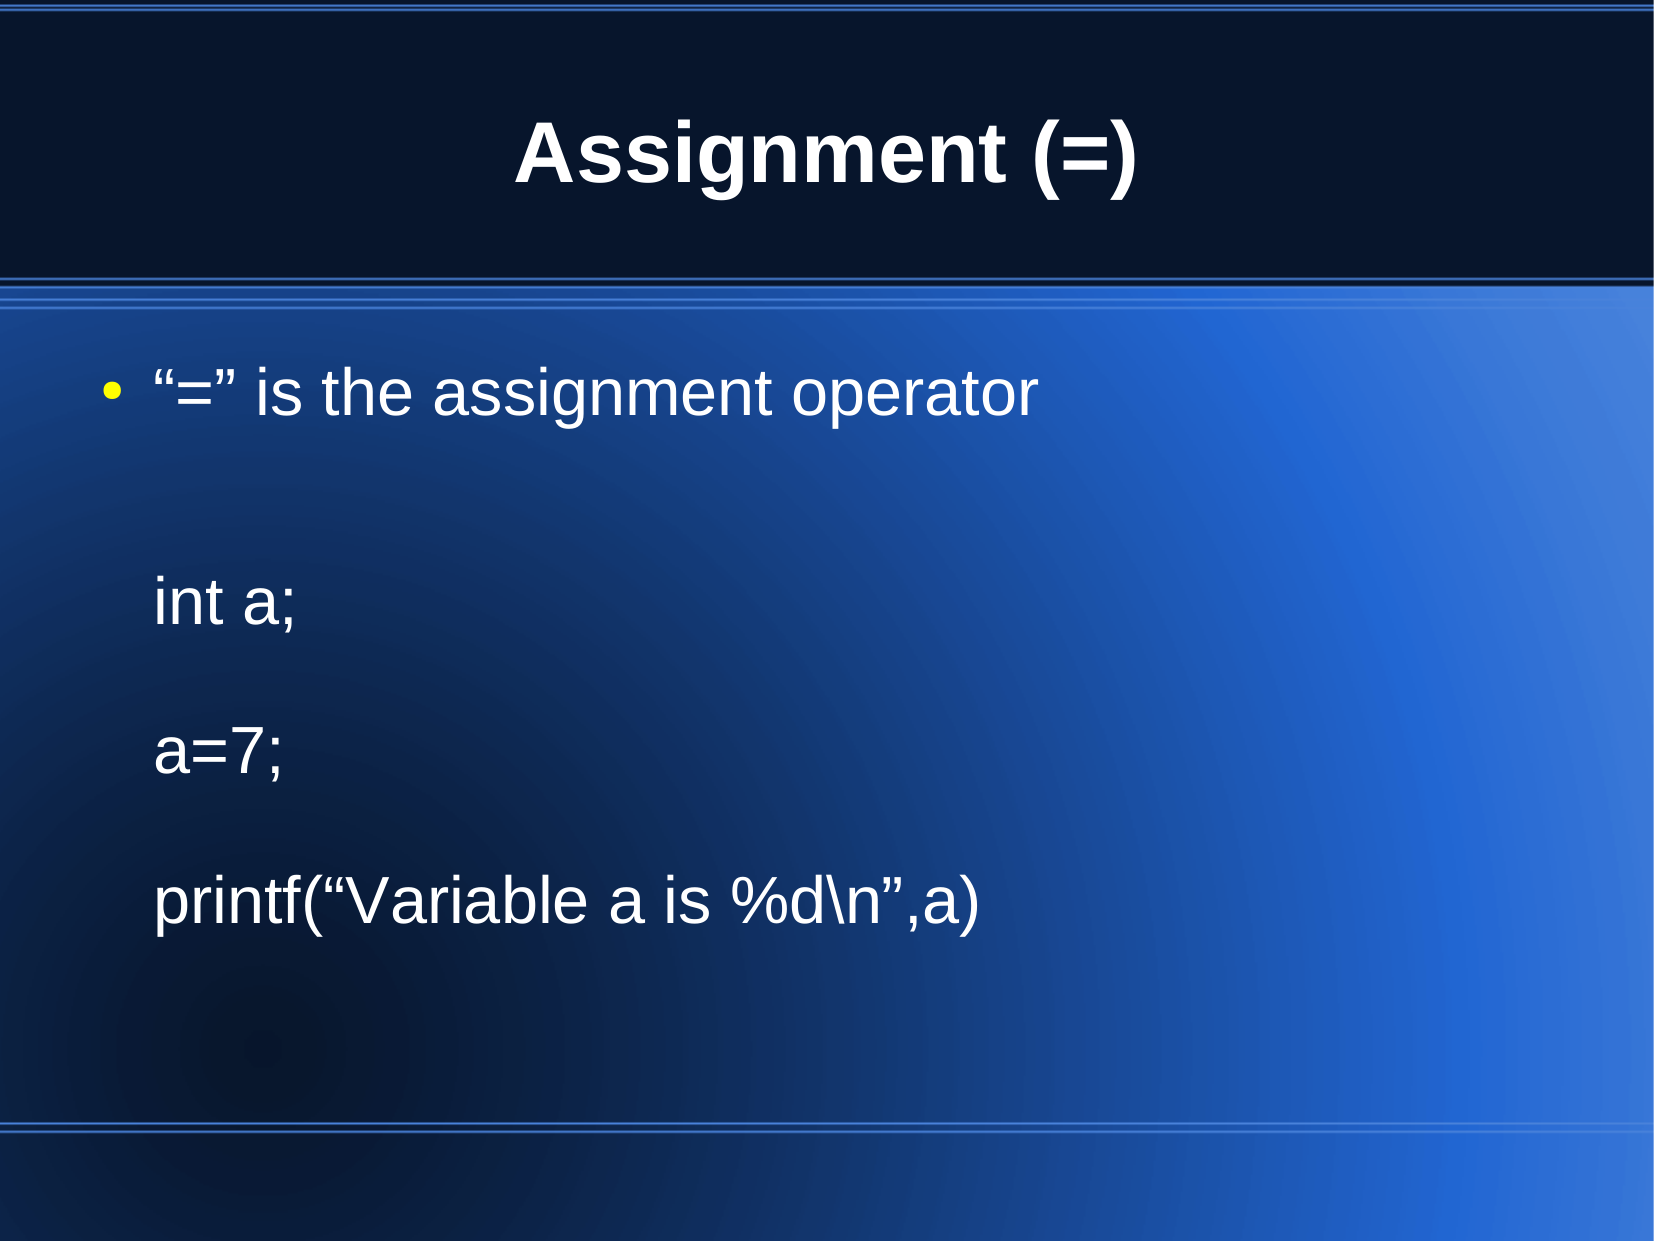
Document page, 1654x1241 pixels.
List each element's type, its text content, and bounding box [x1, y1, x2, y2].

picture [0, 0, 1654, 1241]
title Assignment (=) [82, 49, 1571, 257]
list “=” is the assignment operator int a; a=7; printf(“Variable a is %d\n”,a) [82, 355, 1571, 1058]
